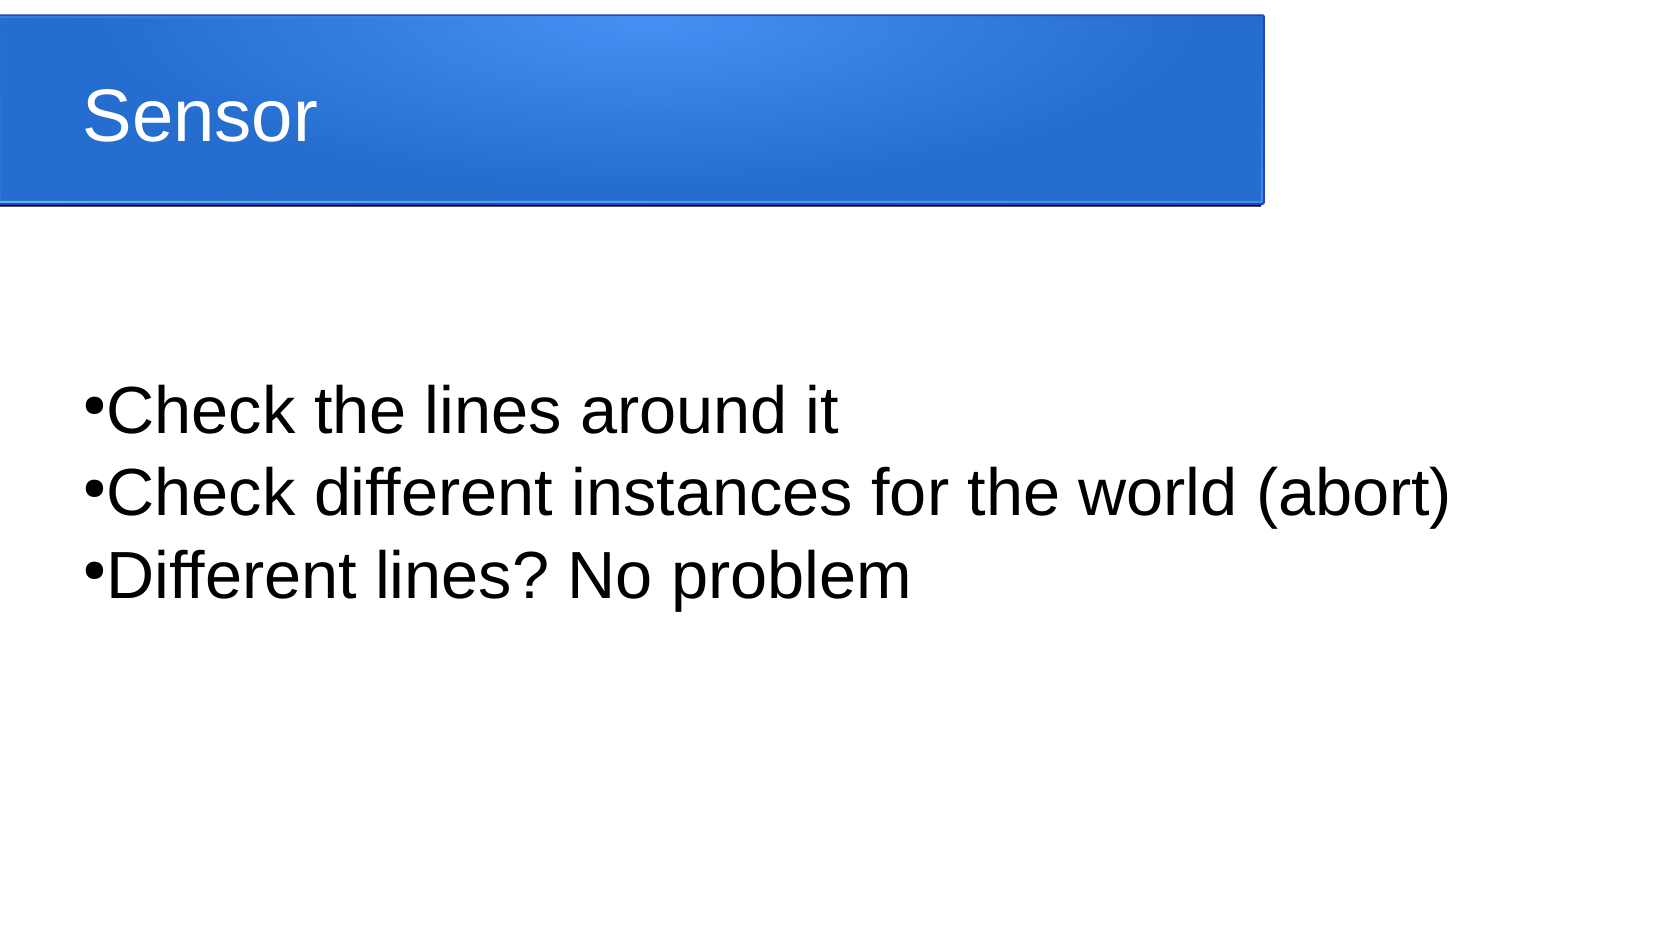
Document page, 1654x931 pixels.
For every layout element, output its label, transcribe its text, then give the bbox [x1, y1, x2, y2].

subtitle Check the lines around it Check different instances for the world (abort) Different lines? No problem [82, 224, 1571, 764]
title Sensor [82, 35, 1235, 189]
